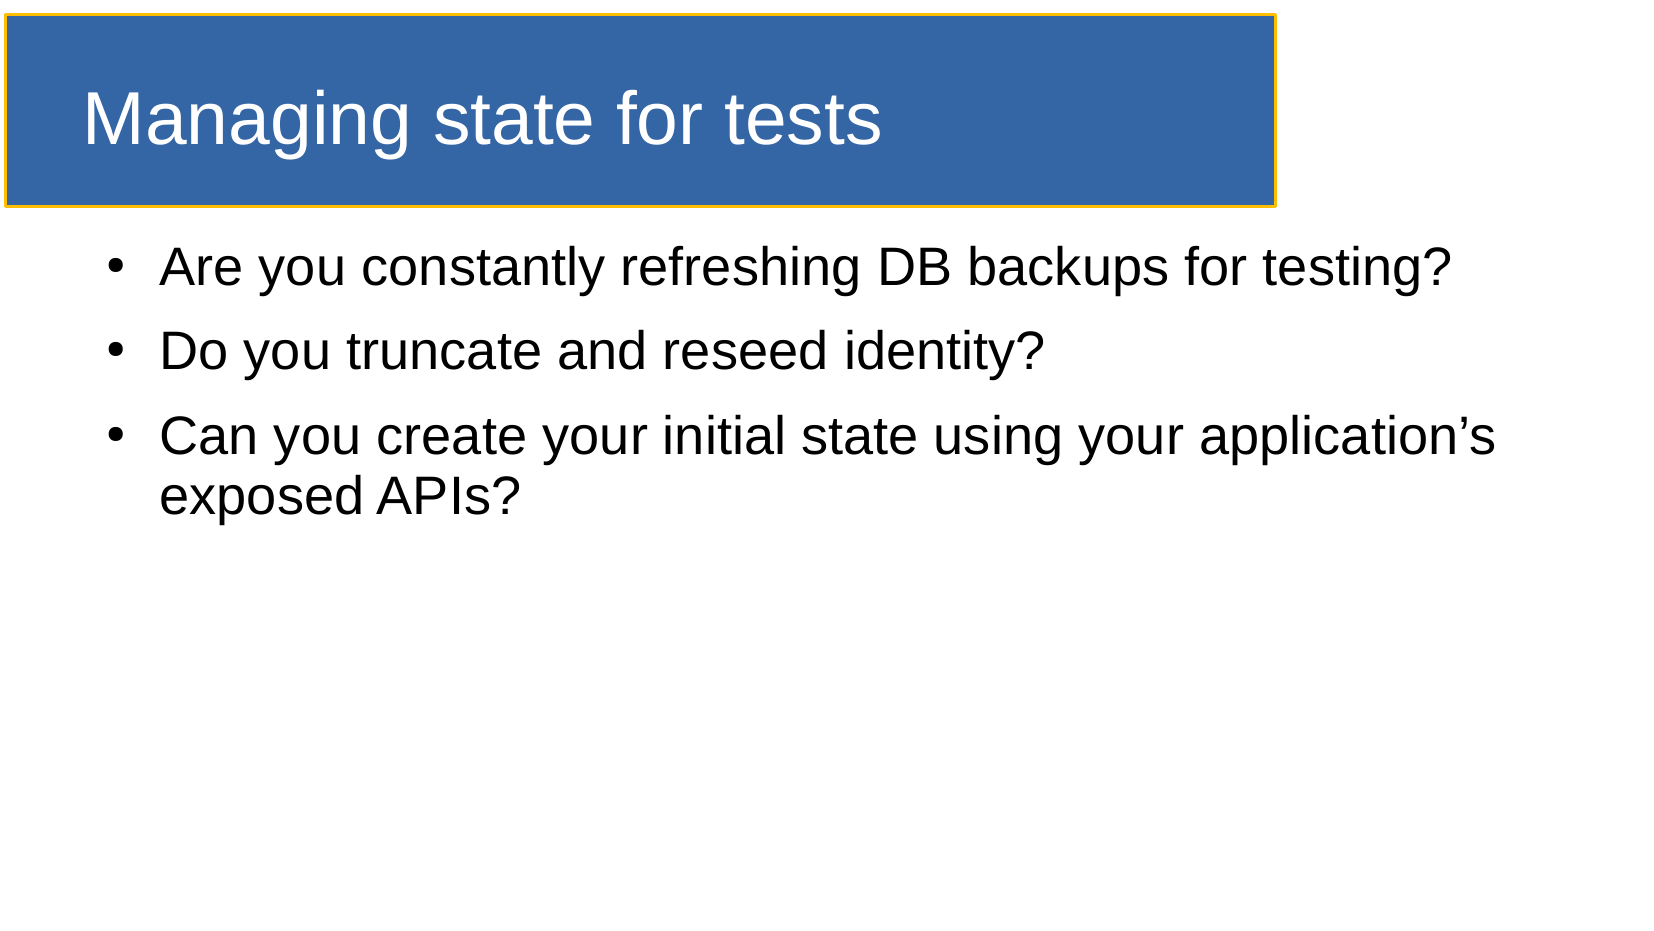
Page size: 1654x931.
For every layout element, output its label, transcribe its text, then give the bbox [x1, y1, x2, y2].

title Managing state for tests [82, 44, 1235, 192]
list Are you constantly refreshing DB backups for testing? Do you truncate and reseed identity? Can you create your initial state using your application’s exposed APIs? [88, 236, 1565, 798]
